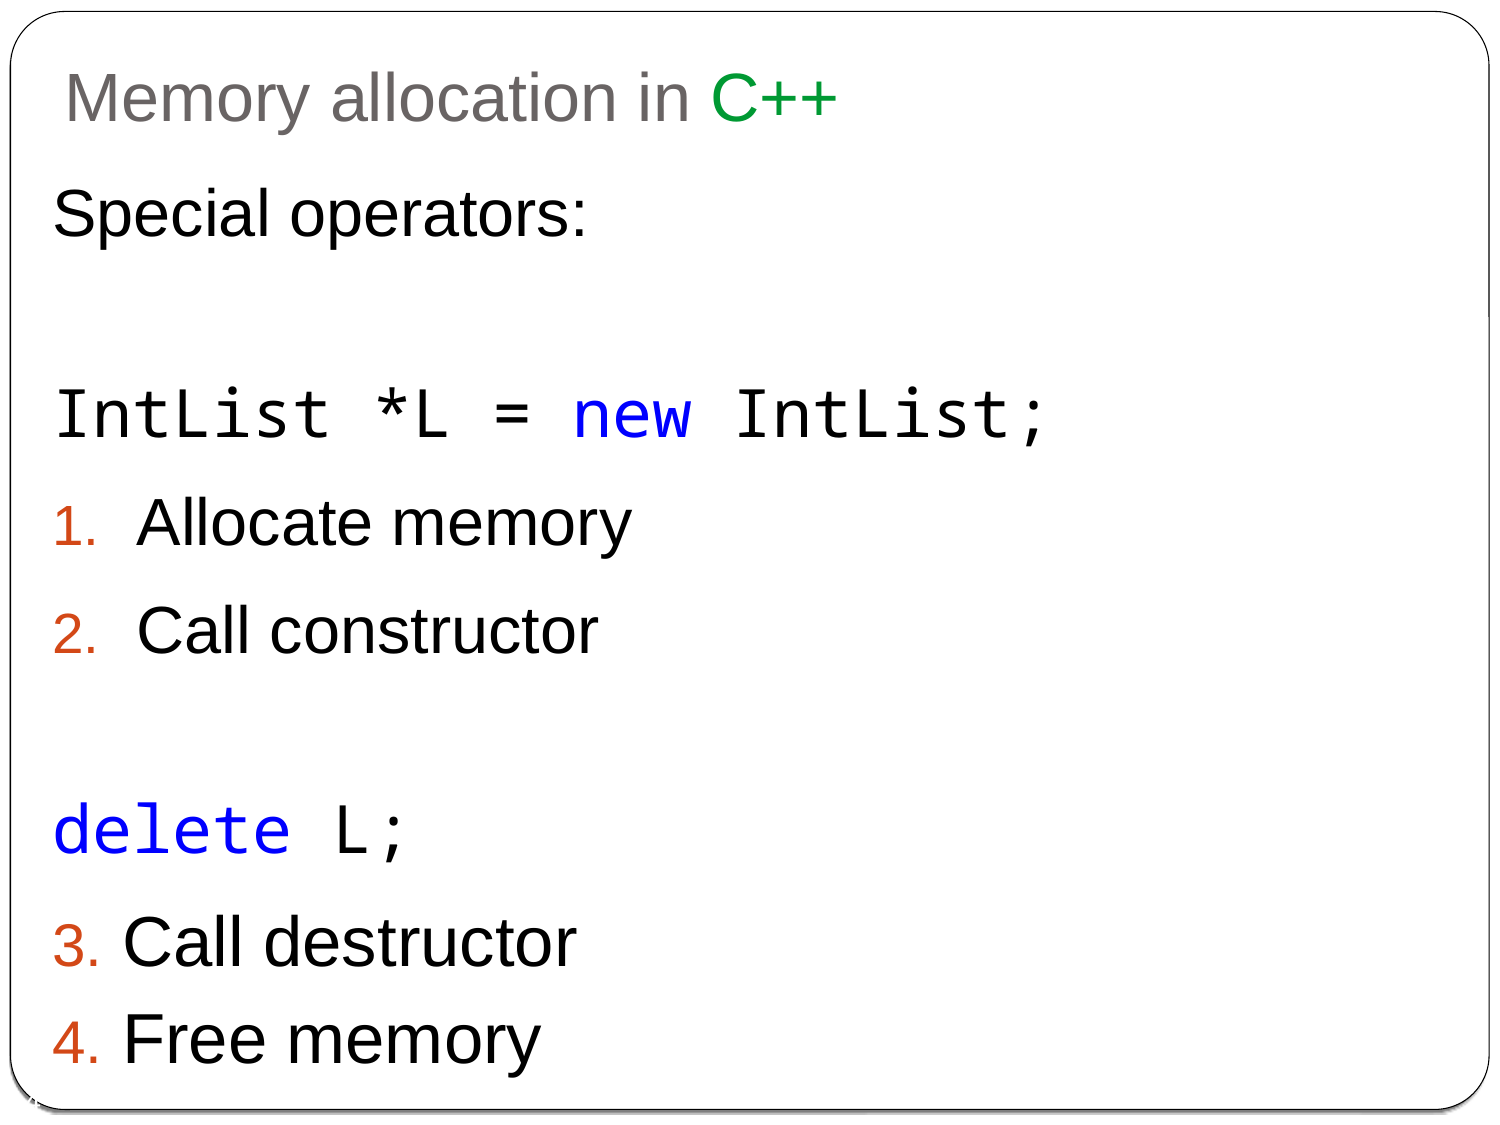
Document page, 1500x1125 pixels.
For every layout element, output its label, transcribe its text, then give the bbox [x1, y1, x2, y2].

title Memory allocation in C++ [50, 45, 1450, 150]
slide_number <number> [0, 1074, 50, 1125]
list Special operators: IntList *L = new IntList; Allocate memory Call constructor delete L; Call destructor Free memory [37, 162, 1463, 1088]
